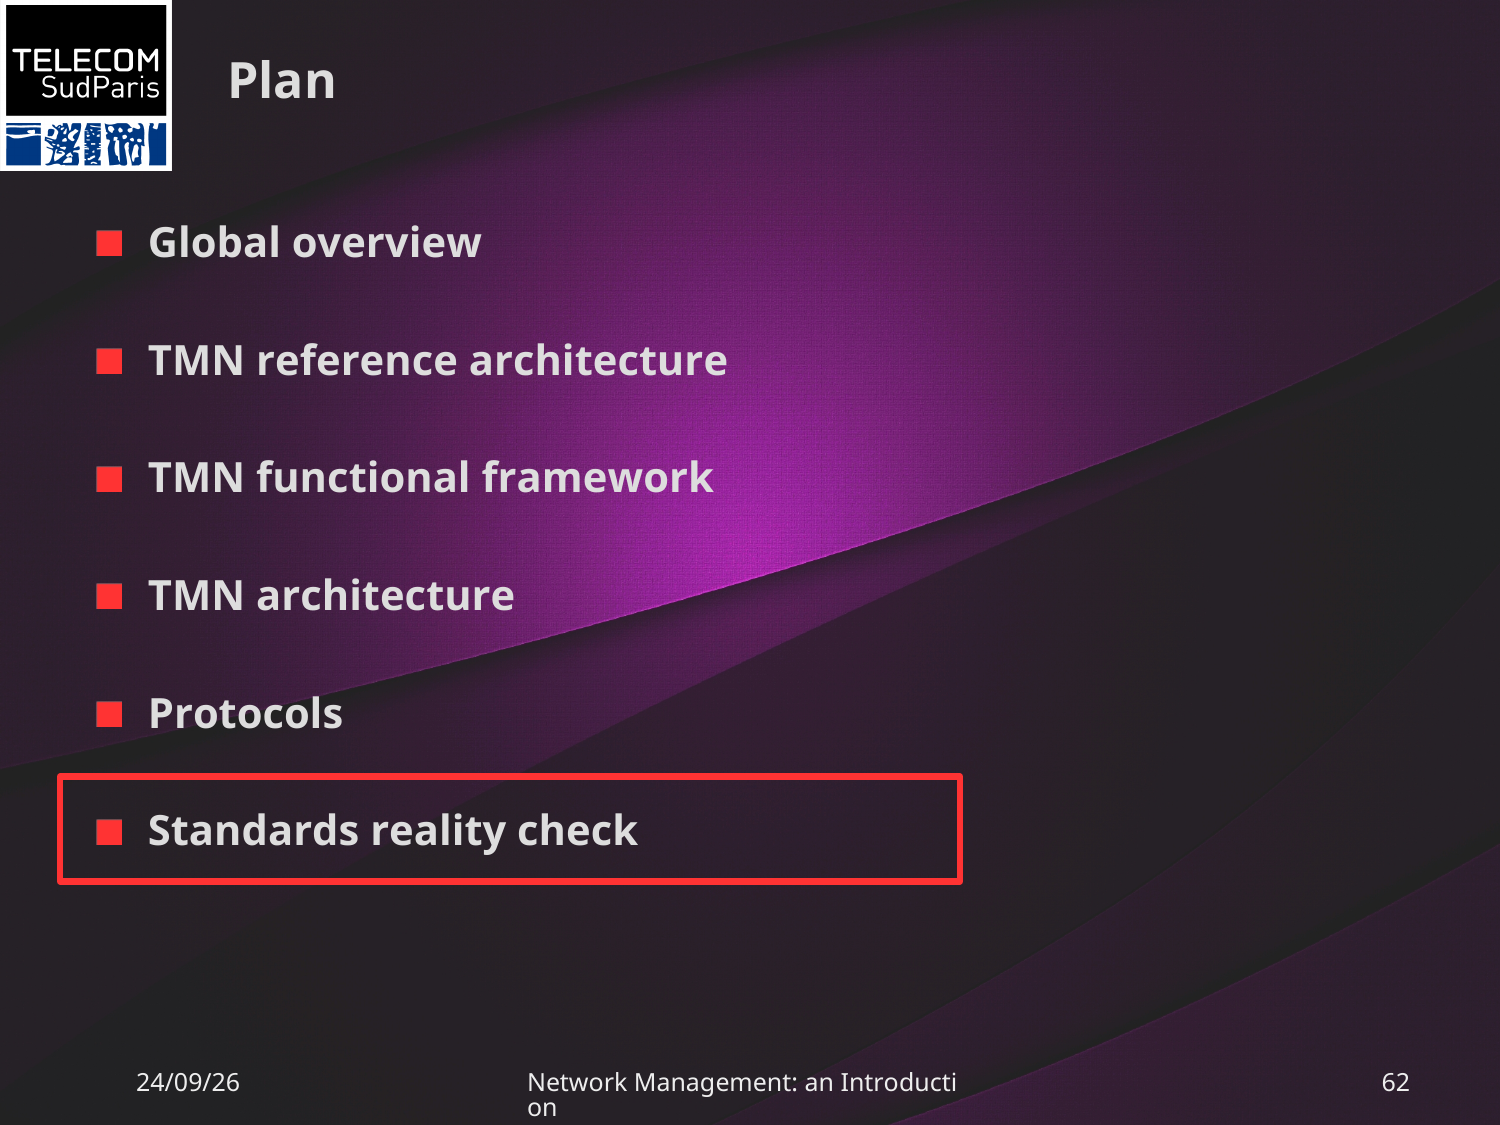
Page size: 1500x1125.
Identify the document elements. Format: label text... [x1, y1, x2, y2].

picture [0, 0, 1500, 1125]
title Plan [212, 19, 1406, 138]
list Global overview TMN reference architecture TMN functional framework TMN architecture Protocols Standards reality check [76, 207, 1427, 977]
list Global overview TMN reference architecture TMN functional framework TMN architecture Protocols Standards reality check [76, 780, 957, 878]
